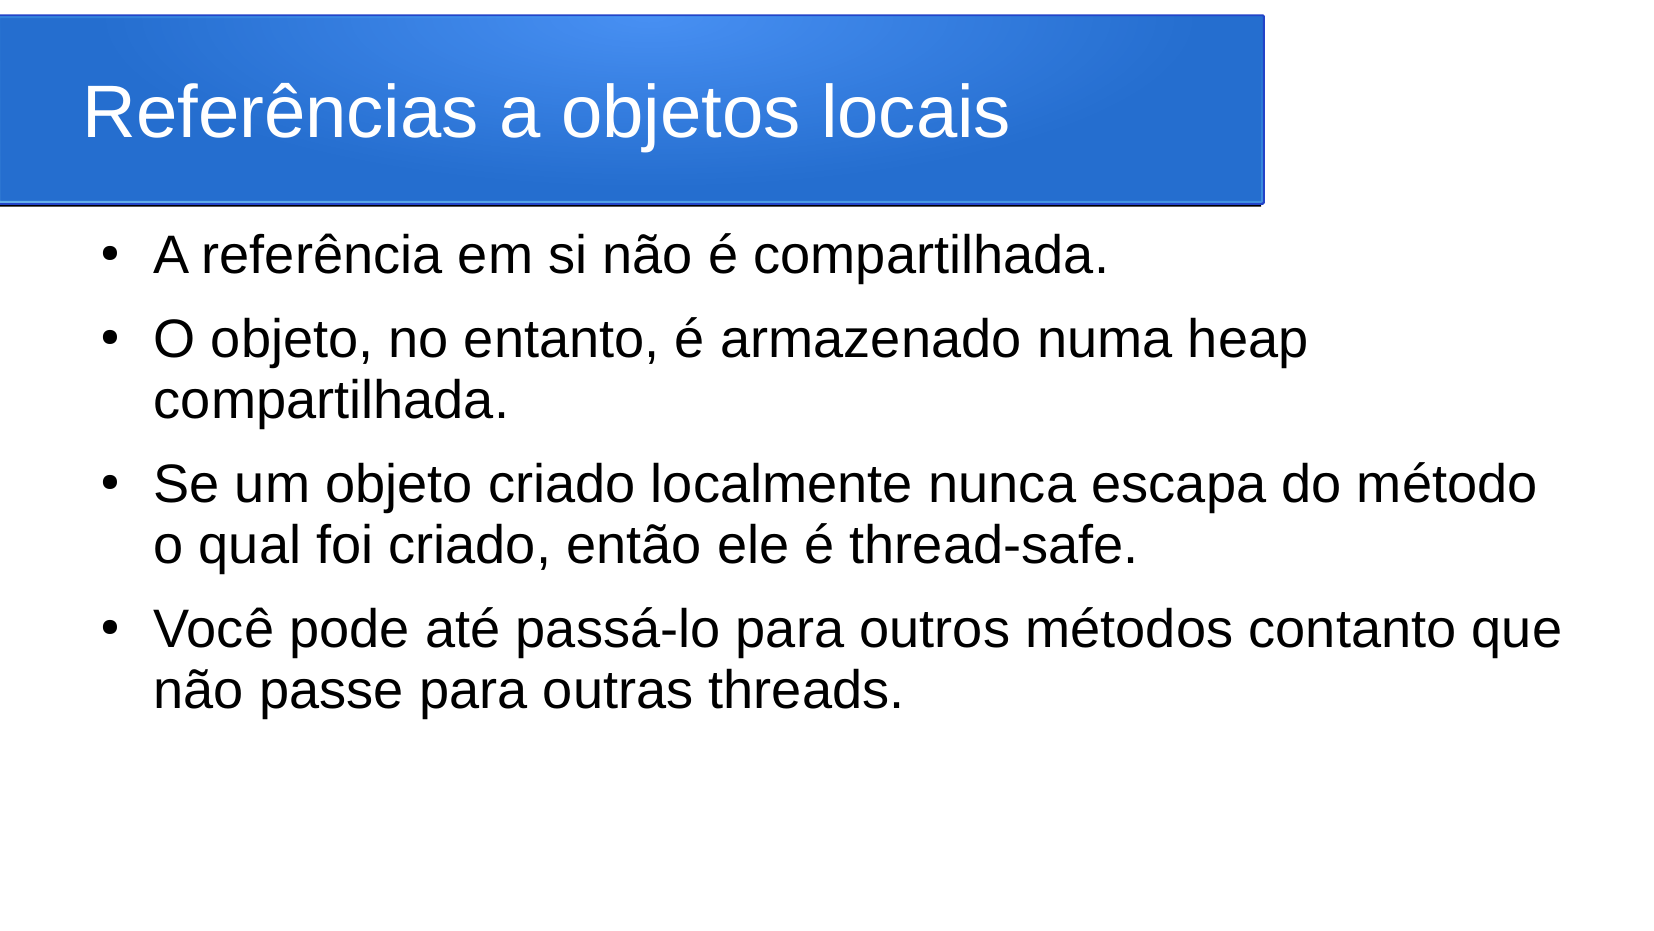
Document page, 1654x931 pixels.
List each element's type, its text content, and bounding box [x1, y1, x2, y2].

title Referências a objetos locais [82, 35, 1235, 189]
list A referência em si não é compartilhada. O objeto, no entanto, é armazenado numa heap compartilhada. Se um objeto criado localmente nunca escapa do método o qual foi criado, então ele é thread-safe. Você pode até passá-lo para outros métodos contanto que não passe para outras threads. [82, 224, 1571, 764]
